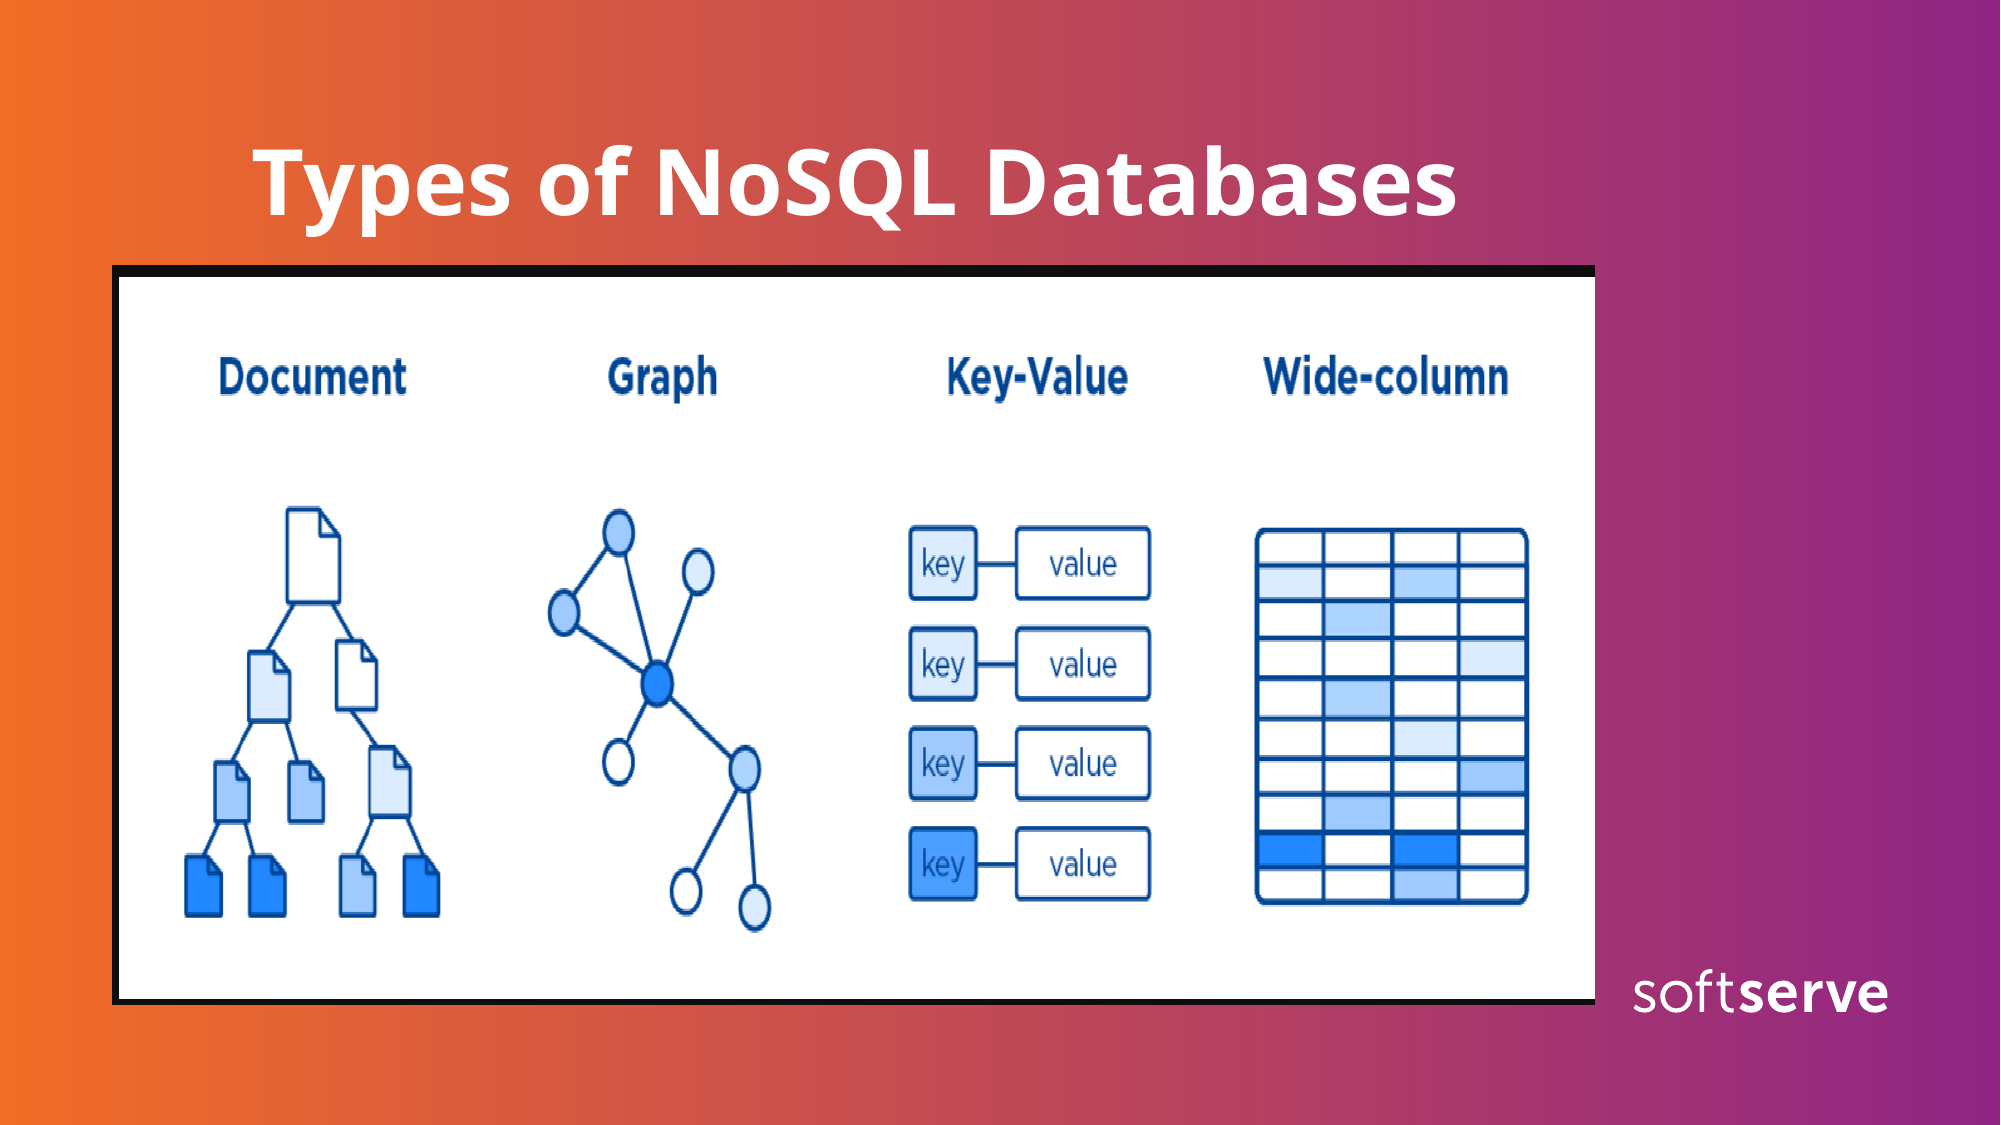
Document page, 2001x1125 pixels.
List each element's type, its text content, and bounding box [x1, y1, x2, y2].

text_box Types of NoSQL Databases [177, 118, 1536, 265]
picture [112, 265, 1595, 1005]
